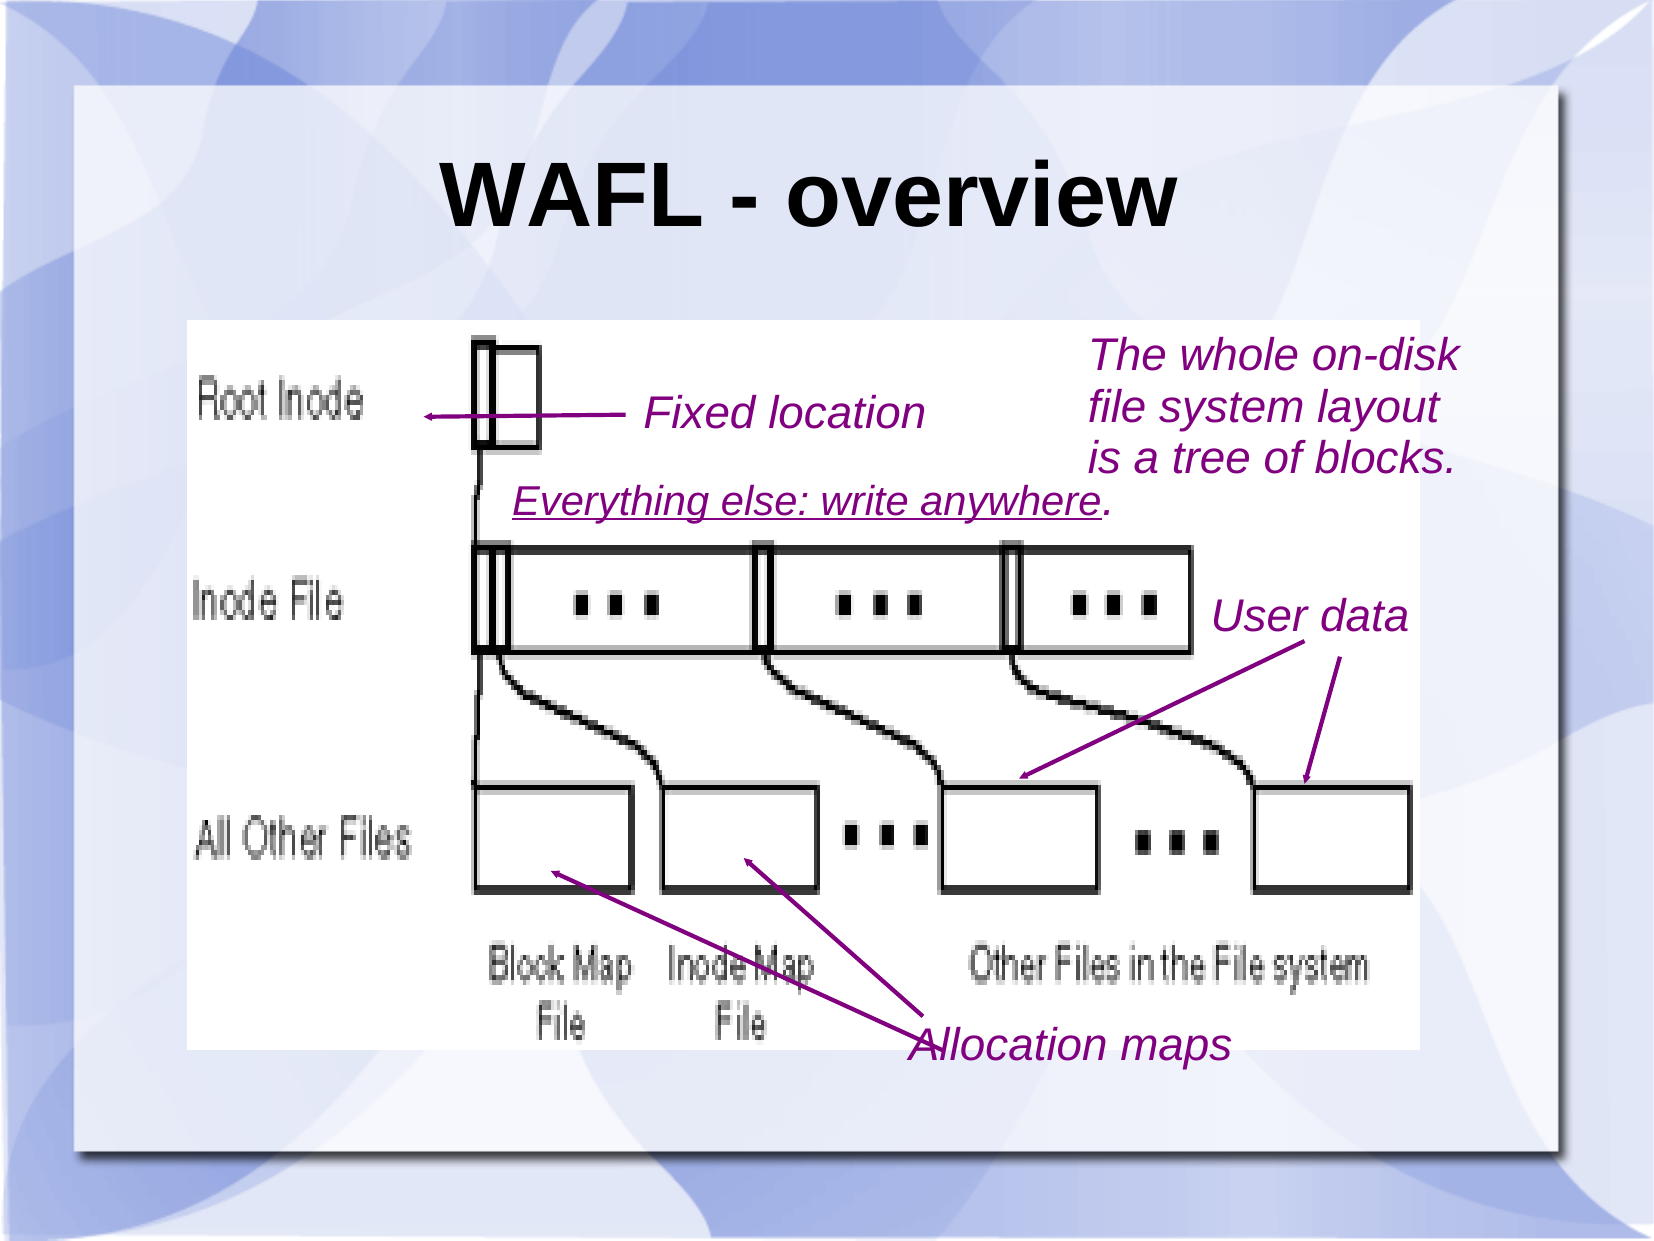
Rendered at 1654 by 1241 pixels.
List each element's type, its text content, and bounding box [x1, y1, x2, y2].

text_box Fixed location [628, 379, 942, 447]
text_box Allocation maps [894, 1011, 1248, 1078]
text_box Everything else: write anywhere. [497, 466, 1130, 533]
text_box User data [1195, 582, 1425, 649]
text_box The whole on-disk file system layout is a tree of blocks. [1073, 321, 1485, 491]
title WAFL - overview [82, 90, 1536, 298]
picture [0, 0, 1654, 1241]
